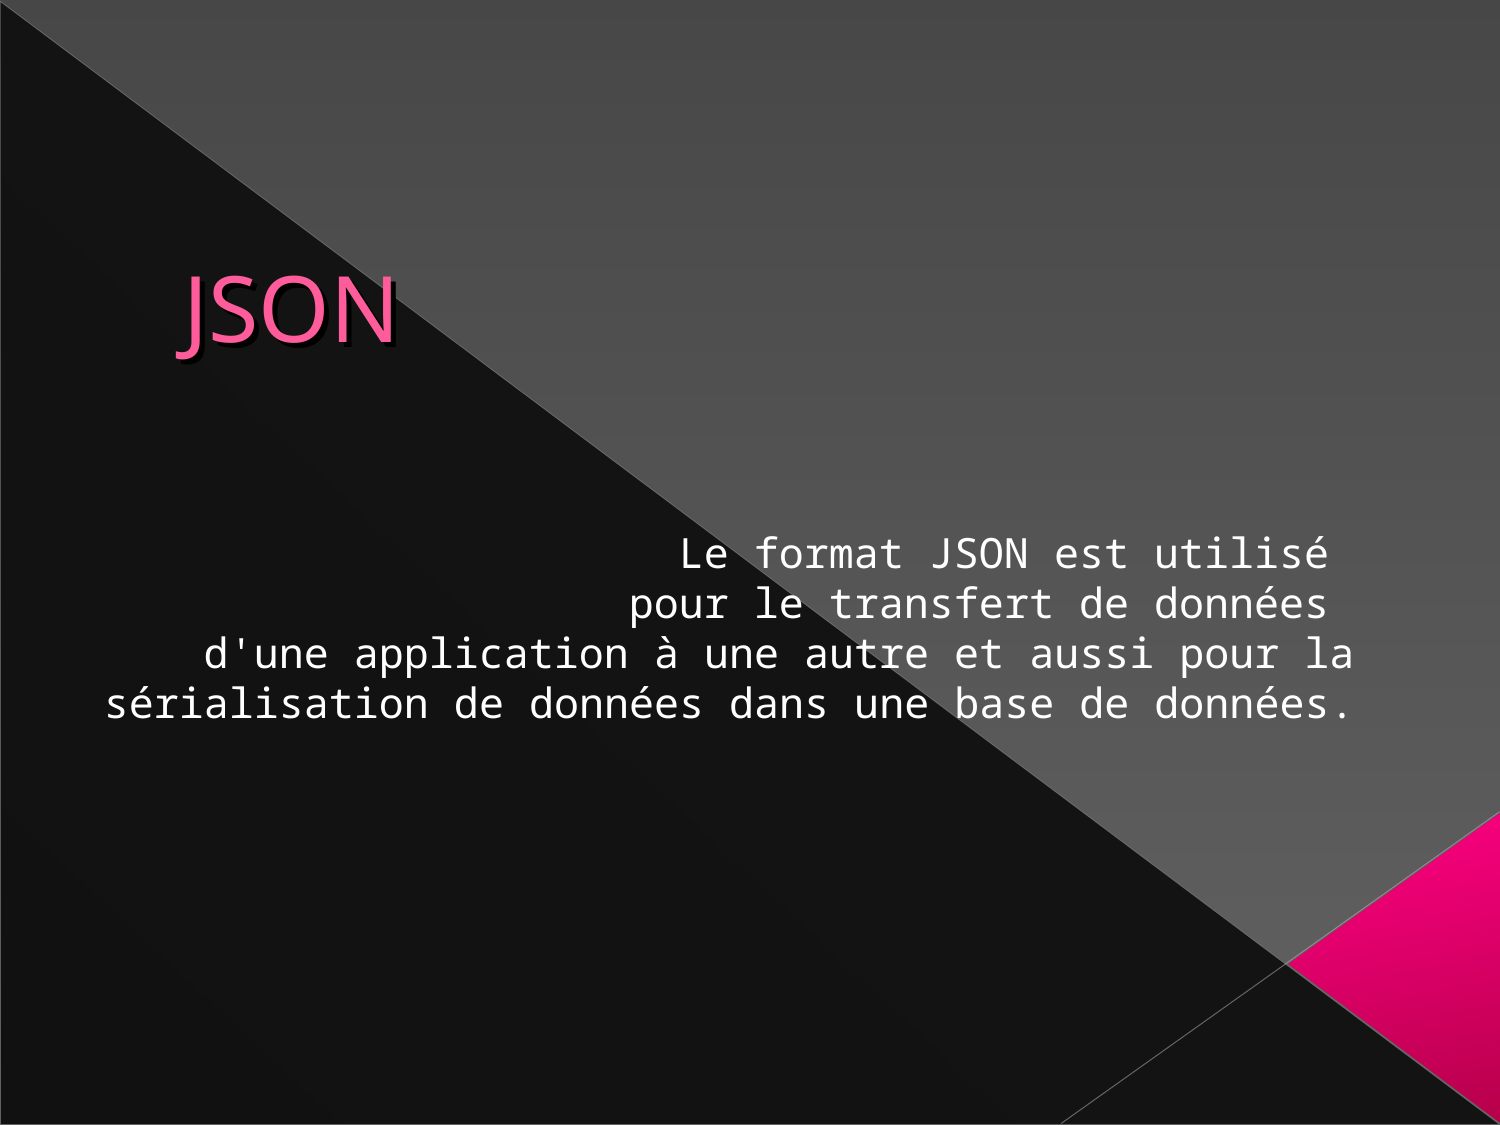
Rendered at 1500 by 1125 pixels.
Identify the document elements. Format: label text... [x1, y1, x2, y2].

title JSON [88, 127, 1412, 369]
subtitle Le format JSON est utilisé pour le transfert de données d'une application à une autre et aussi pour la sérialisation de données dans une base de données. [88, 369, 1412, 1052]
